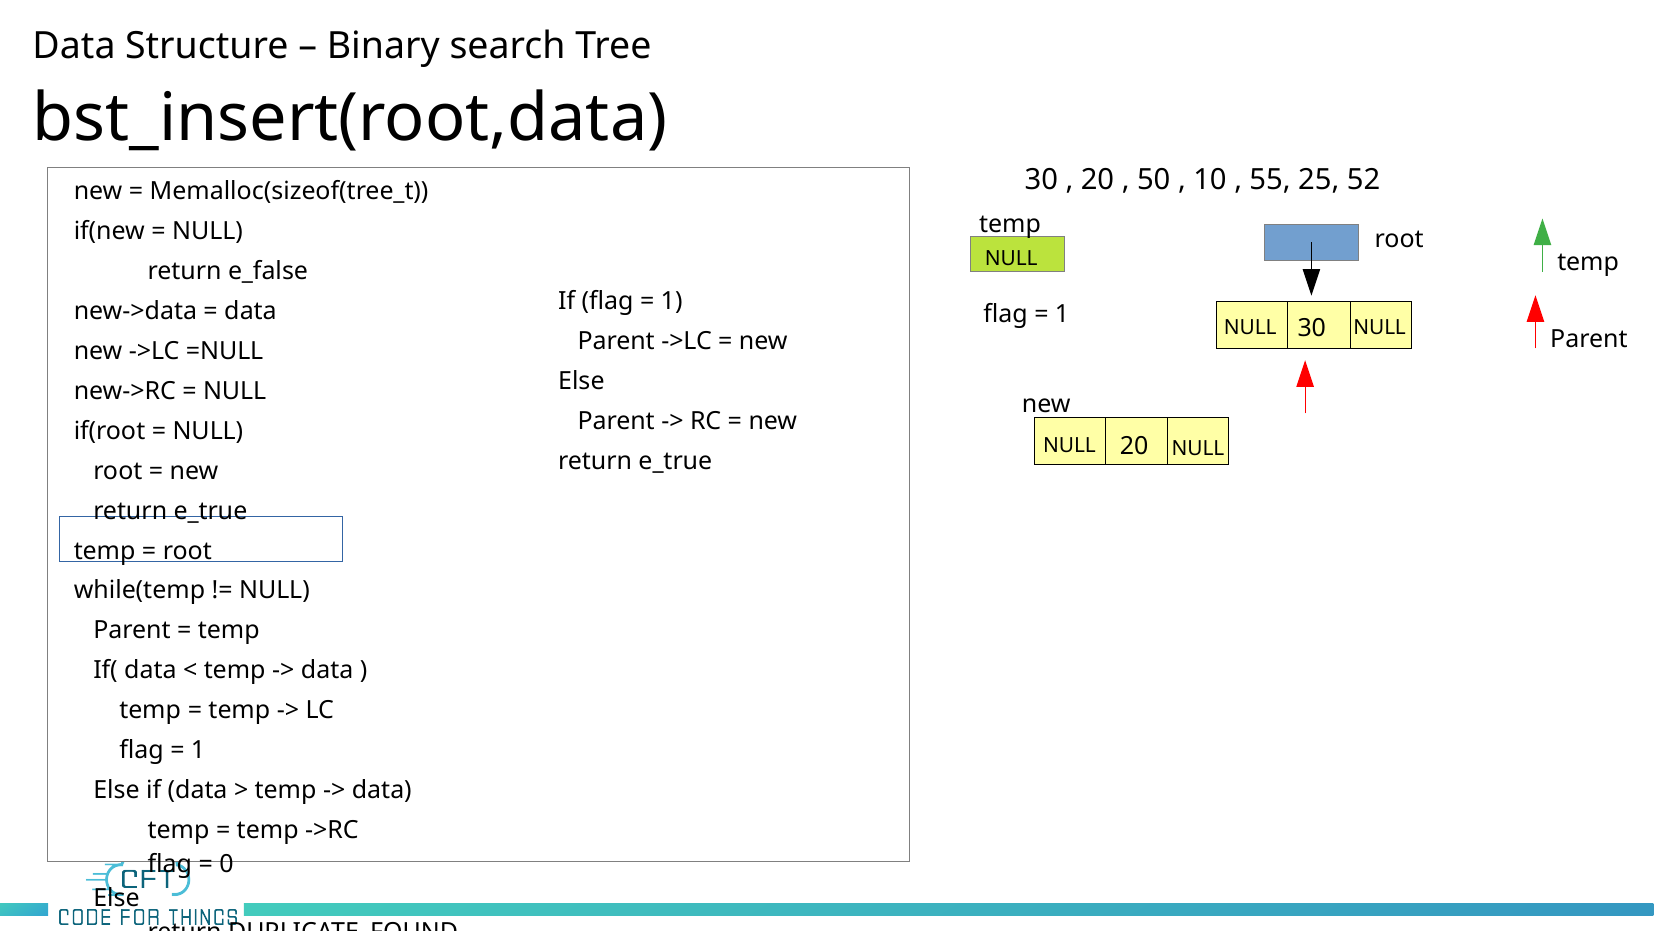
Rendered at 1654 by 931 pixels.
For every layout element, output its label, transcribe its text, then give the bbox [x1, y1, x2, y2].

text_box temp [964, 198, 1069, 243]
text_box Parent [1535, 312, 1646, 358]
text_box [47, 167, 59, 862]
text_box flag = 1 [968, 288, 1111, 333]
text_box new = Memalloc(sizeof(tree_t)) if(new = NULL) return e_false new->data = data new ->LC =NULL new->RC = NULL if(root = NULL) root = new return e_true temp = root while(temp != NULL) Parent = temp If( data < temp -> data ) temp = temp -> LC flag = 1 Else if (data > temp -> data) temp = temp ->RC flag = 0 Else return DUPLICATE_FOUND [59, 166, 603, 866]
picture [59, 866, 237, 925]
text_box NULL [1028, 423, 1112, 463]
text_box root [1359, 212, 1440, 258]
text_box [603, 167, 910, 862]
title Data Structure – Binary search Tree bst_insert(root,data) [32, 12, 1184, 166]
text_box NULL [1156, 425, 1241, 465]
text_box [1054, 243, 1065, 272]
text_box new [1007, 378, 1089, 423]
text_box 20 [1105, 420, 1167, 465]
text_box [1264, 224, 1359, 261]
text_box [1351, 344, 1412, 349]
text_box [1216, 344, 1287, 349]
text_box NULL [970, 236, 1054, 276]
text_box 30 [1282, 302, 1345, 347]
text_box 30 , 20 , 50 , 10 , 55, 25, 52 [1009, 141, 1536, 201]
text_box [1168, 417, 1229, 425]
text_box NULL [1209, 304, 1293, 344]
text_box NULL [1338, 304, 1430, 344]
text_box If (flag = 1) Parent ->LC = new Else Parent -> RC = new return e_true [543, 275, 863, 496]
text_box [1288, 344, 1350, 349]
text_box [1089, 417, 1105, 423]
text_box temp [1542, 236, 1638, 281]
